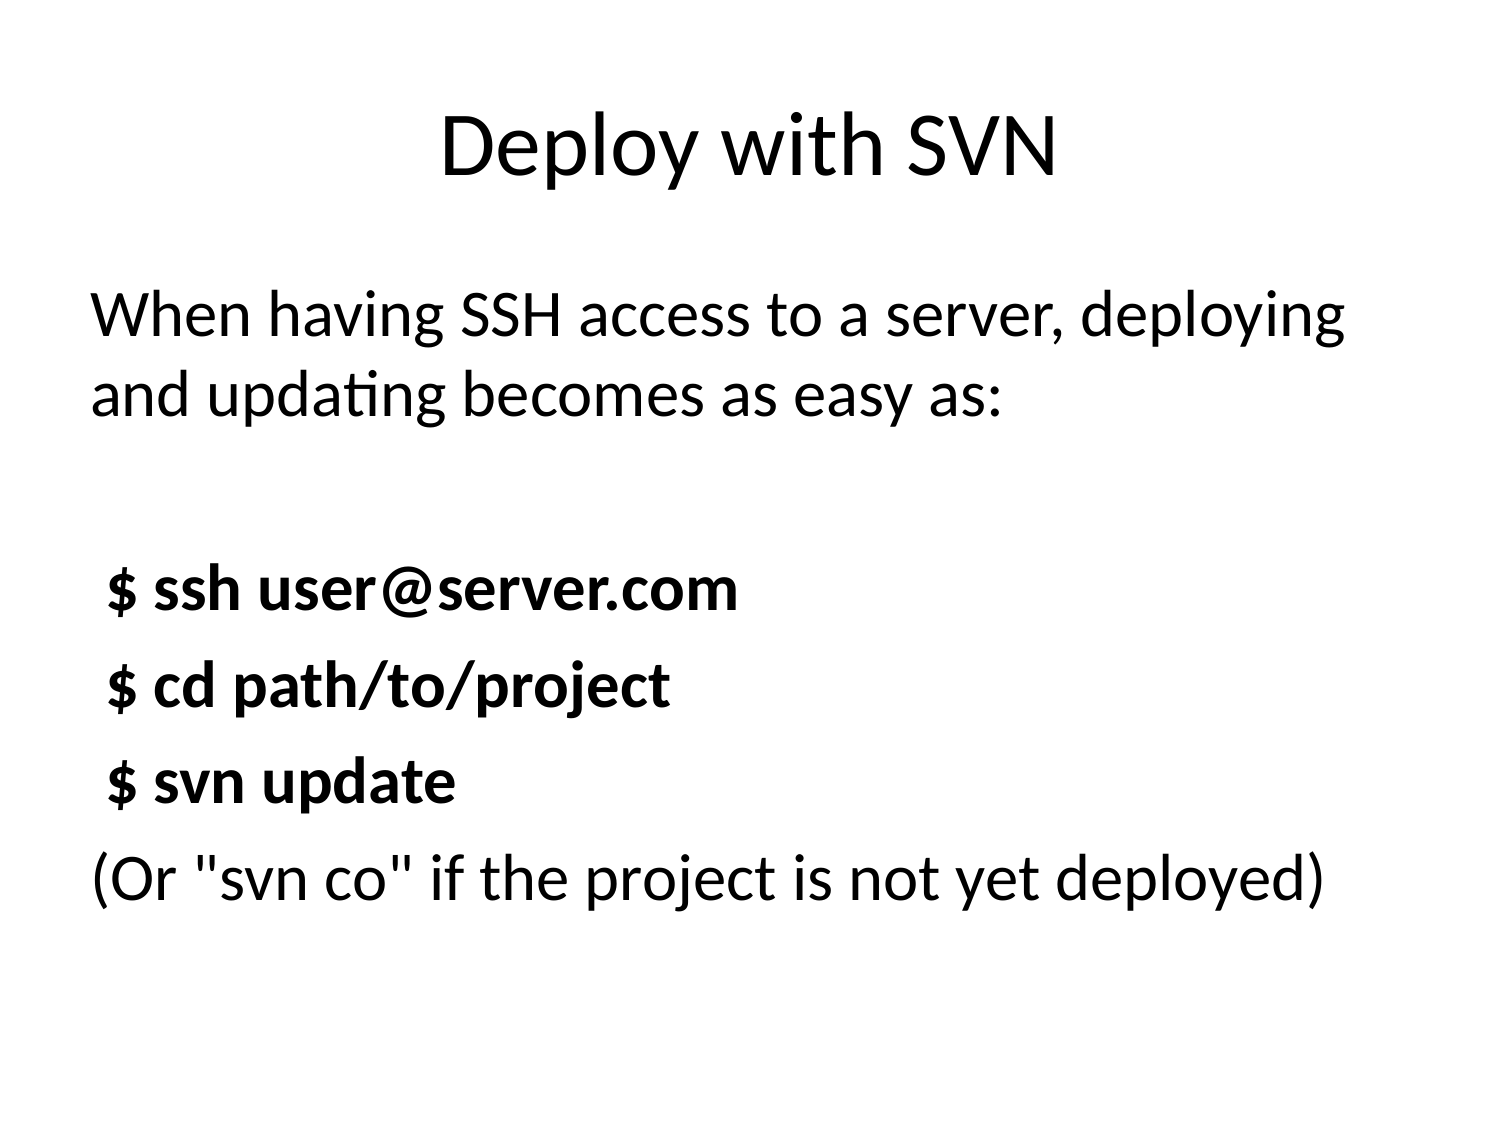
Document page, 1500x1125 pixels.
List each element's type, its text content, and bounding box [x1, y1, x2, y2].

title Deploy with SVN [75, 45, 1426, 233]
list When having SSH access to a server, deploying and updating becomes as easy as: $ ssh user@server.com $ cd path/to/project $ svn update (Or "svn co" if the project is not yet deployed) [75, 262, 1426, 1005]
